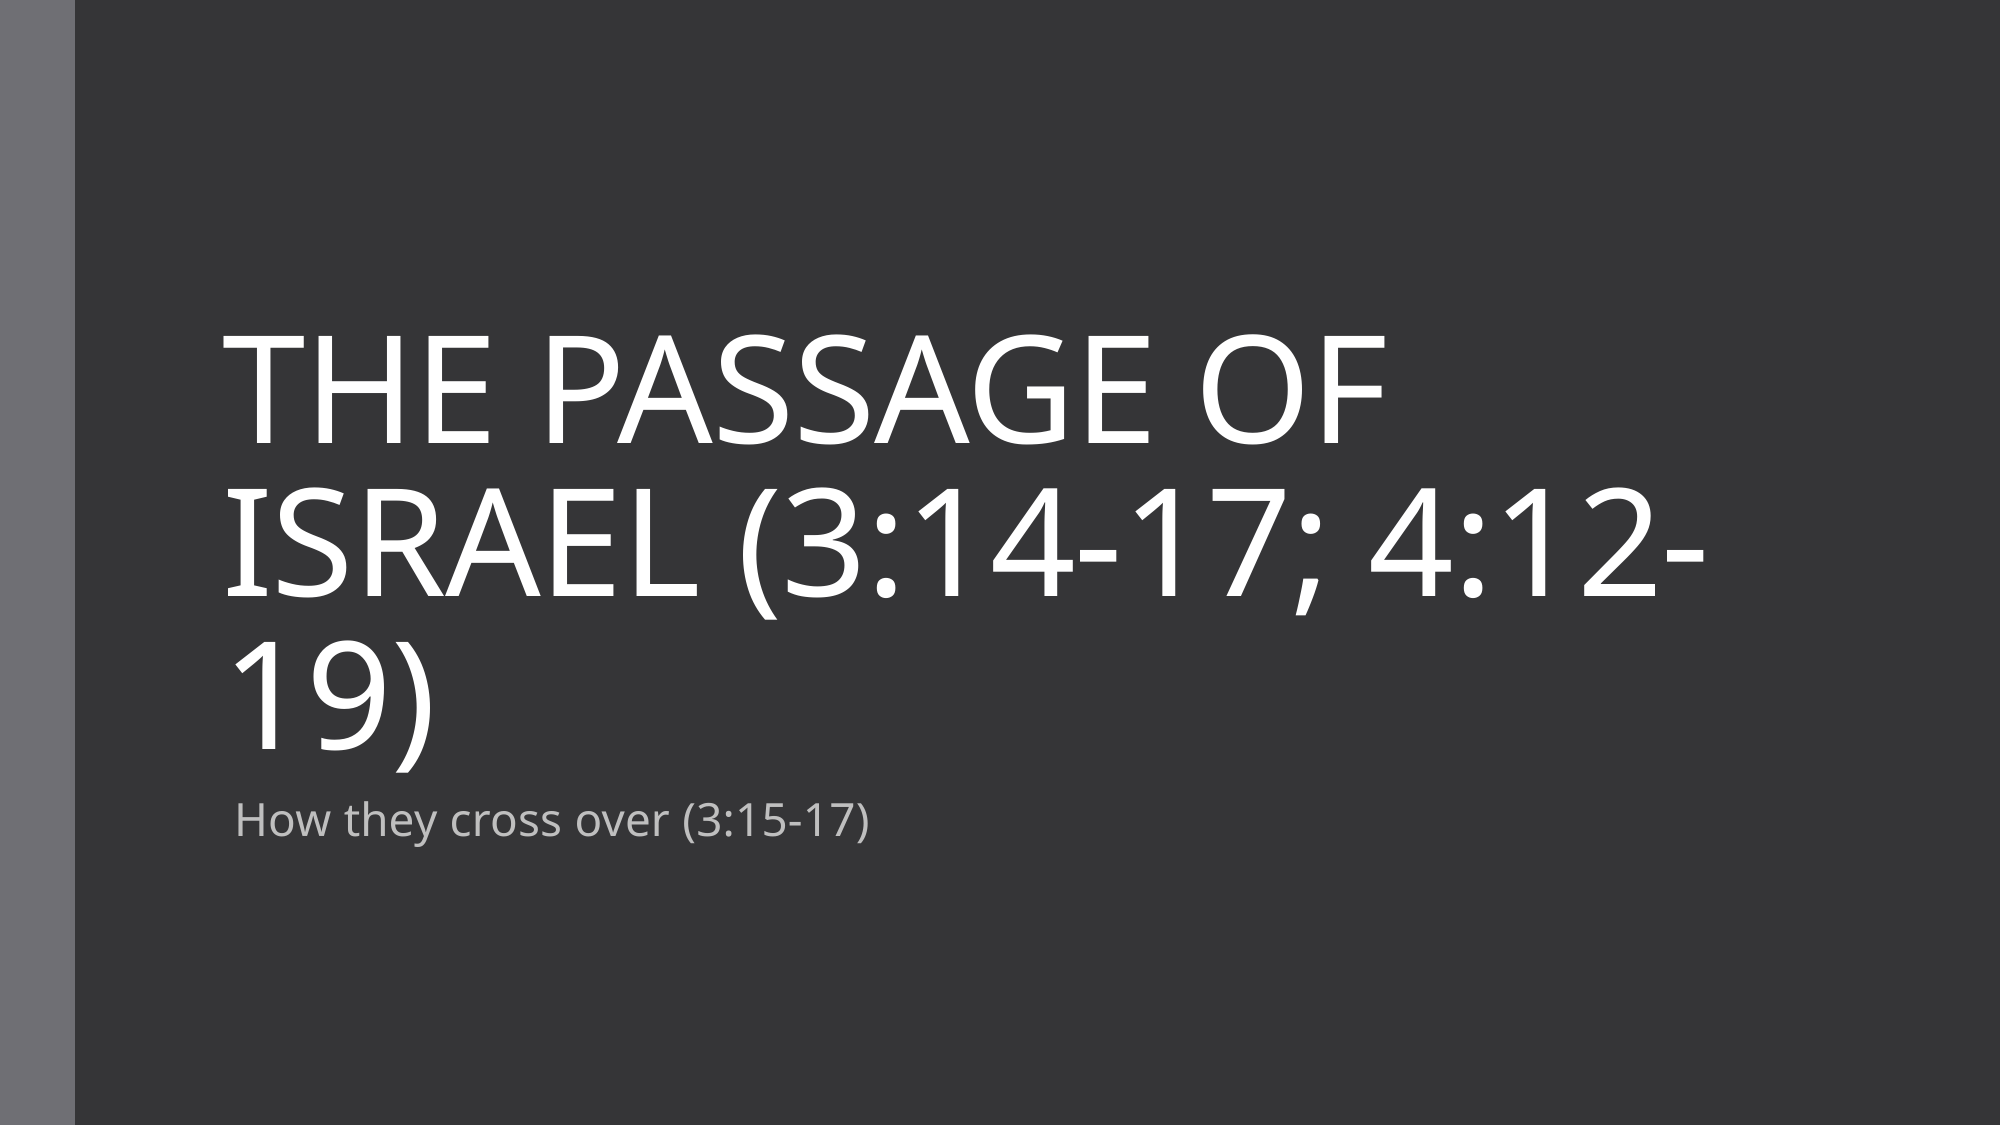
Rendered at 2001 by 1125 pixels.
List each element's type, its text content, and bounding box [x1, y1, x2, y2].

title THE PASSAGE OF ISRAEL (3:14-17; 4:12-19) [206, 124, 1752, 787]
subtitle How they cross over (3:15-17) [206, 787, 1752, 1066]
